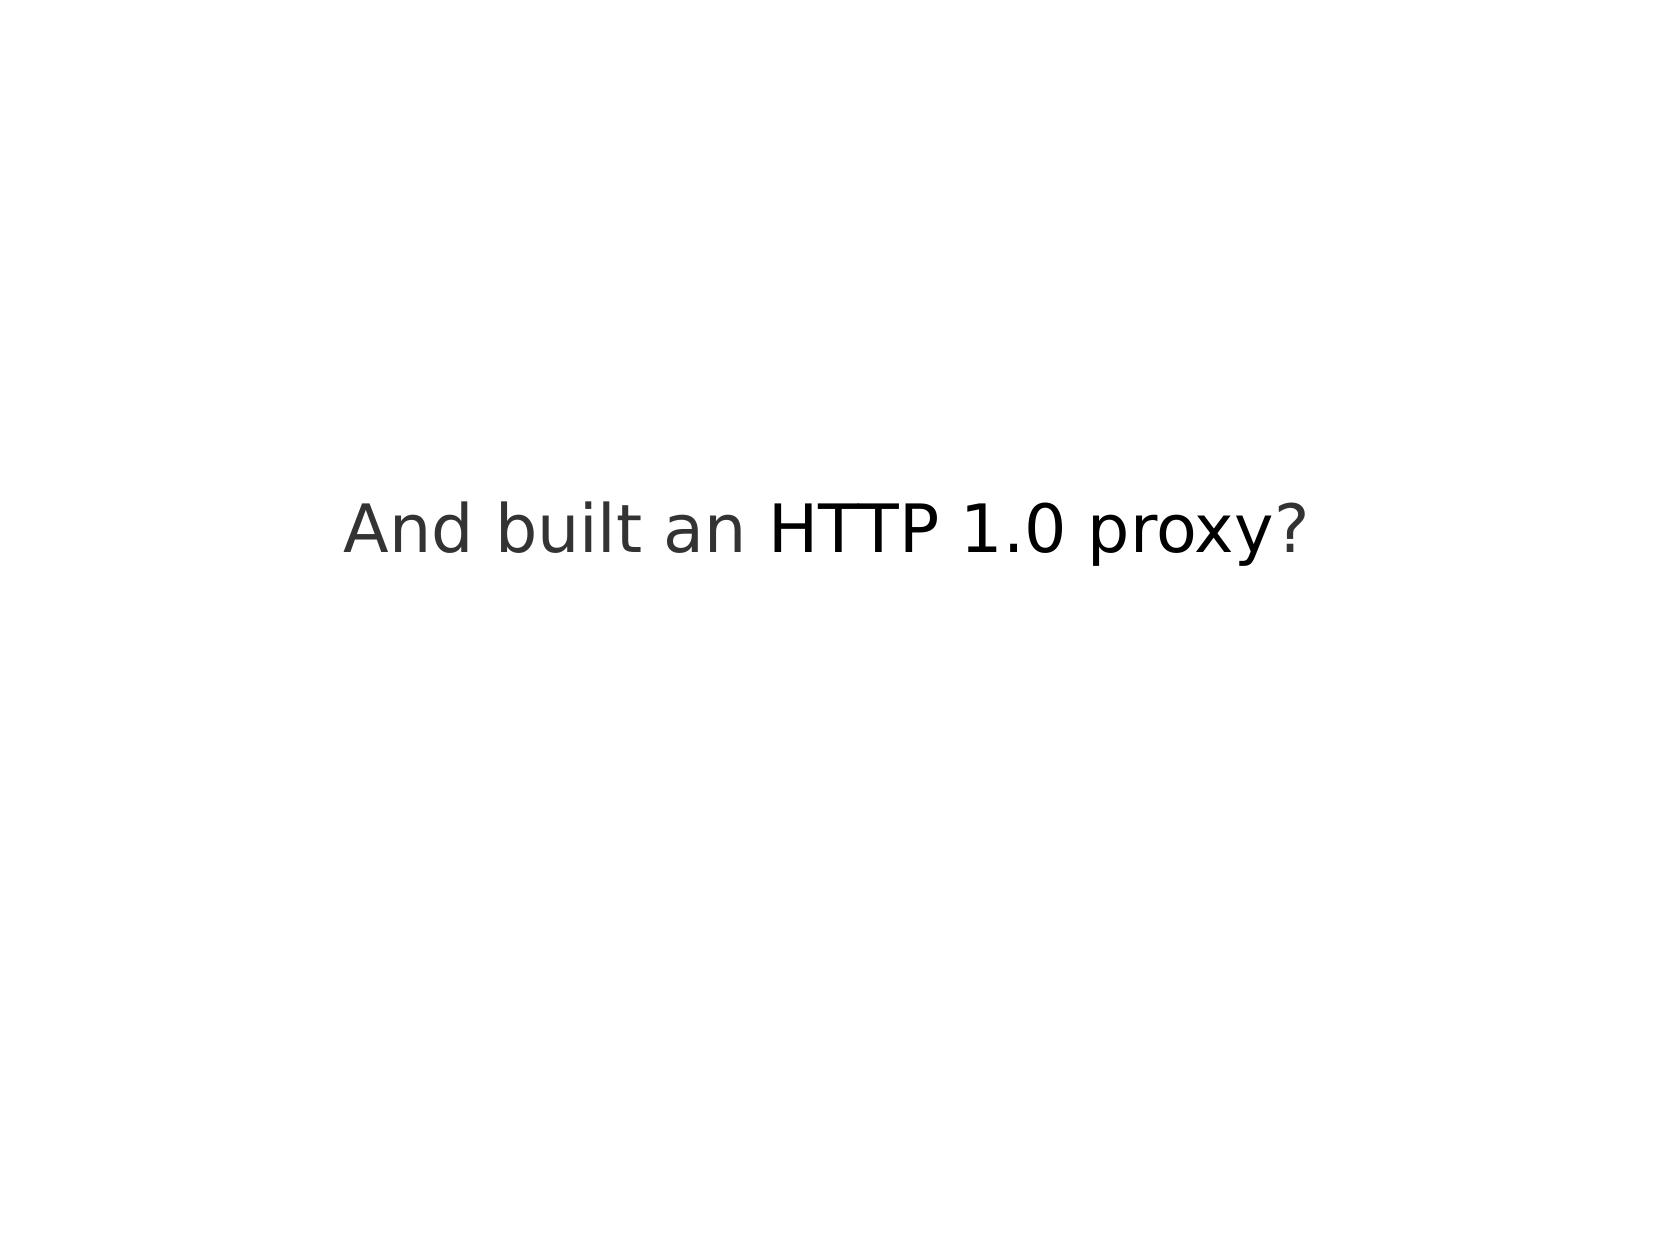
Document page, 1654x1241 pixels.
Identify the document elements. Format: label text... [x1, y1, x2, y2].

subtitle And built an HTTP 1.0 proxy? [82, 56, 1571, 1102]
